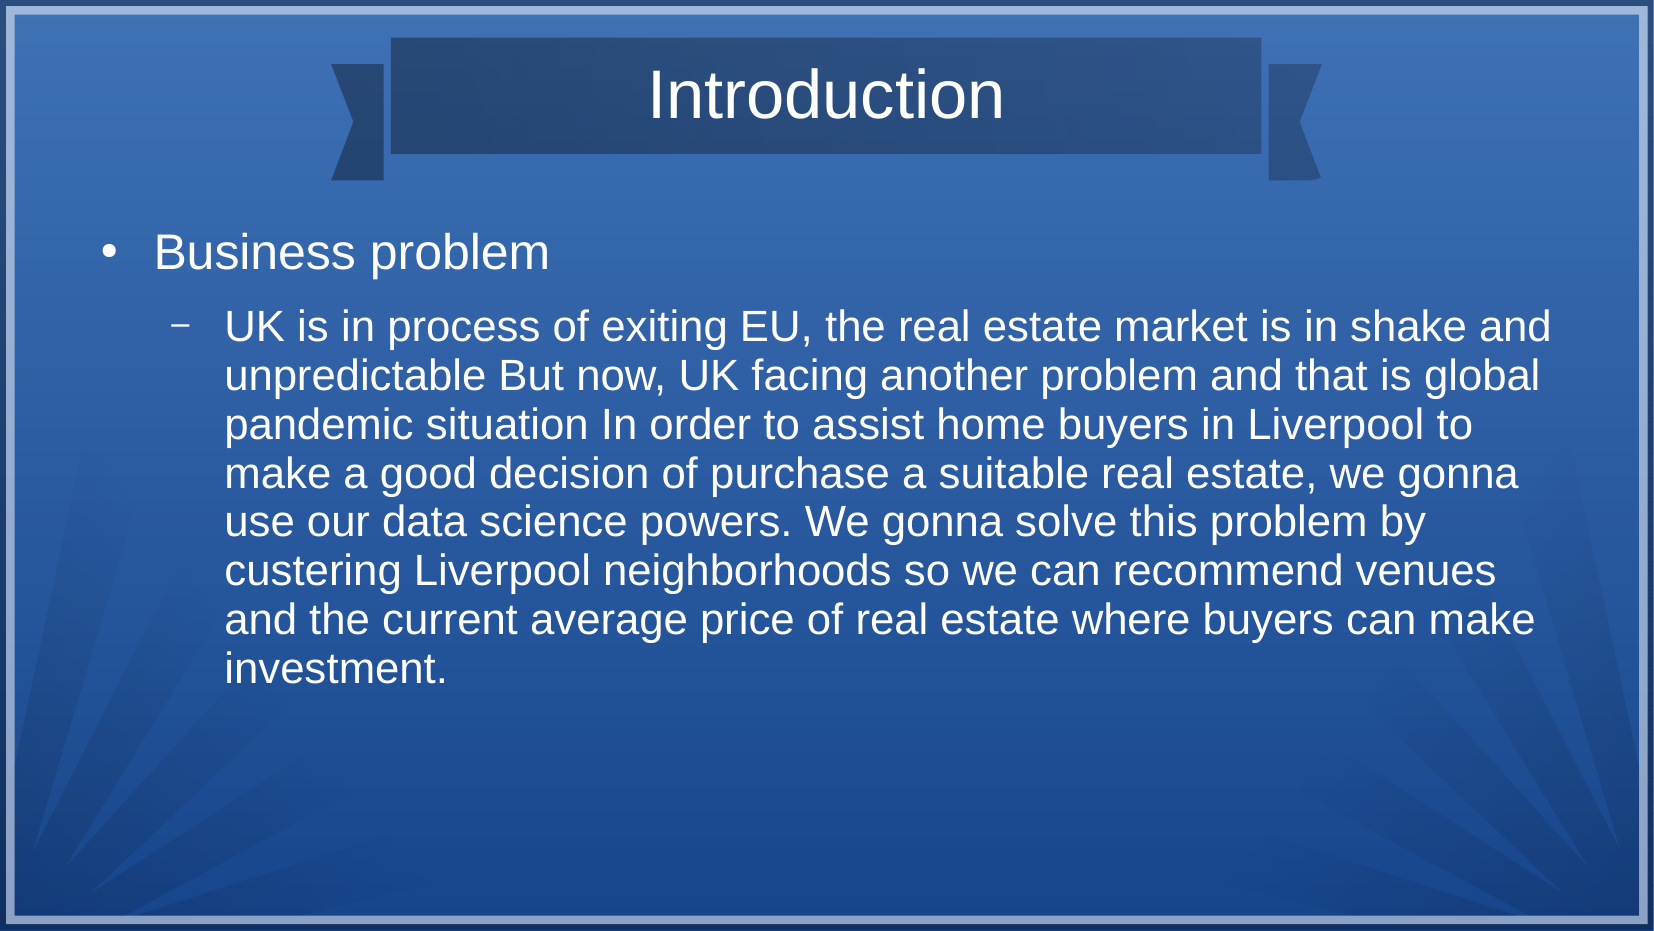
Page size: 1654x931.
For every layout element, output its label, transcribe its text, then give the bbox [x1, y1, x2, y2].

title Introduction [389, 35, 1264, 154]
list Business problem UK is in process of exiting EU, the real estate market is in shake and unpredictable But now, UK facing another problem and that is global pandemic situation In order to assist home buyers in Liverpool to make a good decision of purchase a suitable real estate, we gonna use our data science powers. We gonna solve this problem by custering Liverpool neighborhoods so we can recommend venues and the current average price of real estate where buyers can make investment. [82, 224, 1571, 848]
